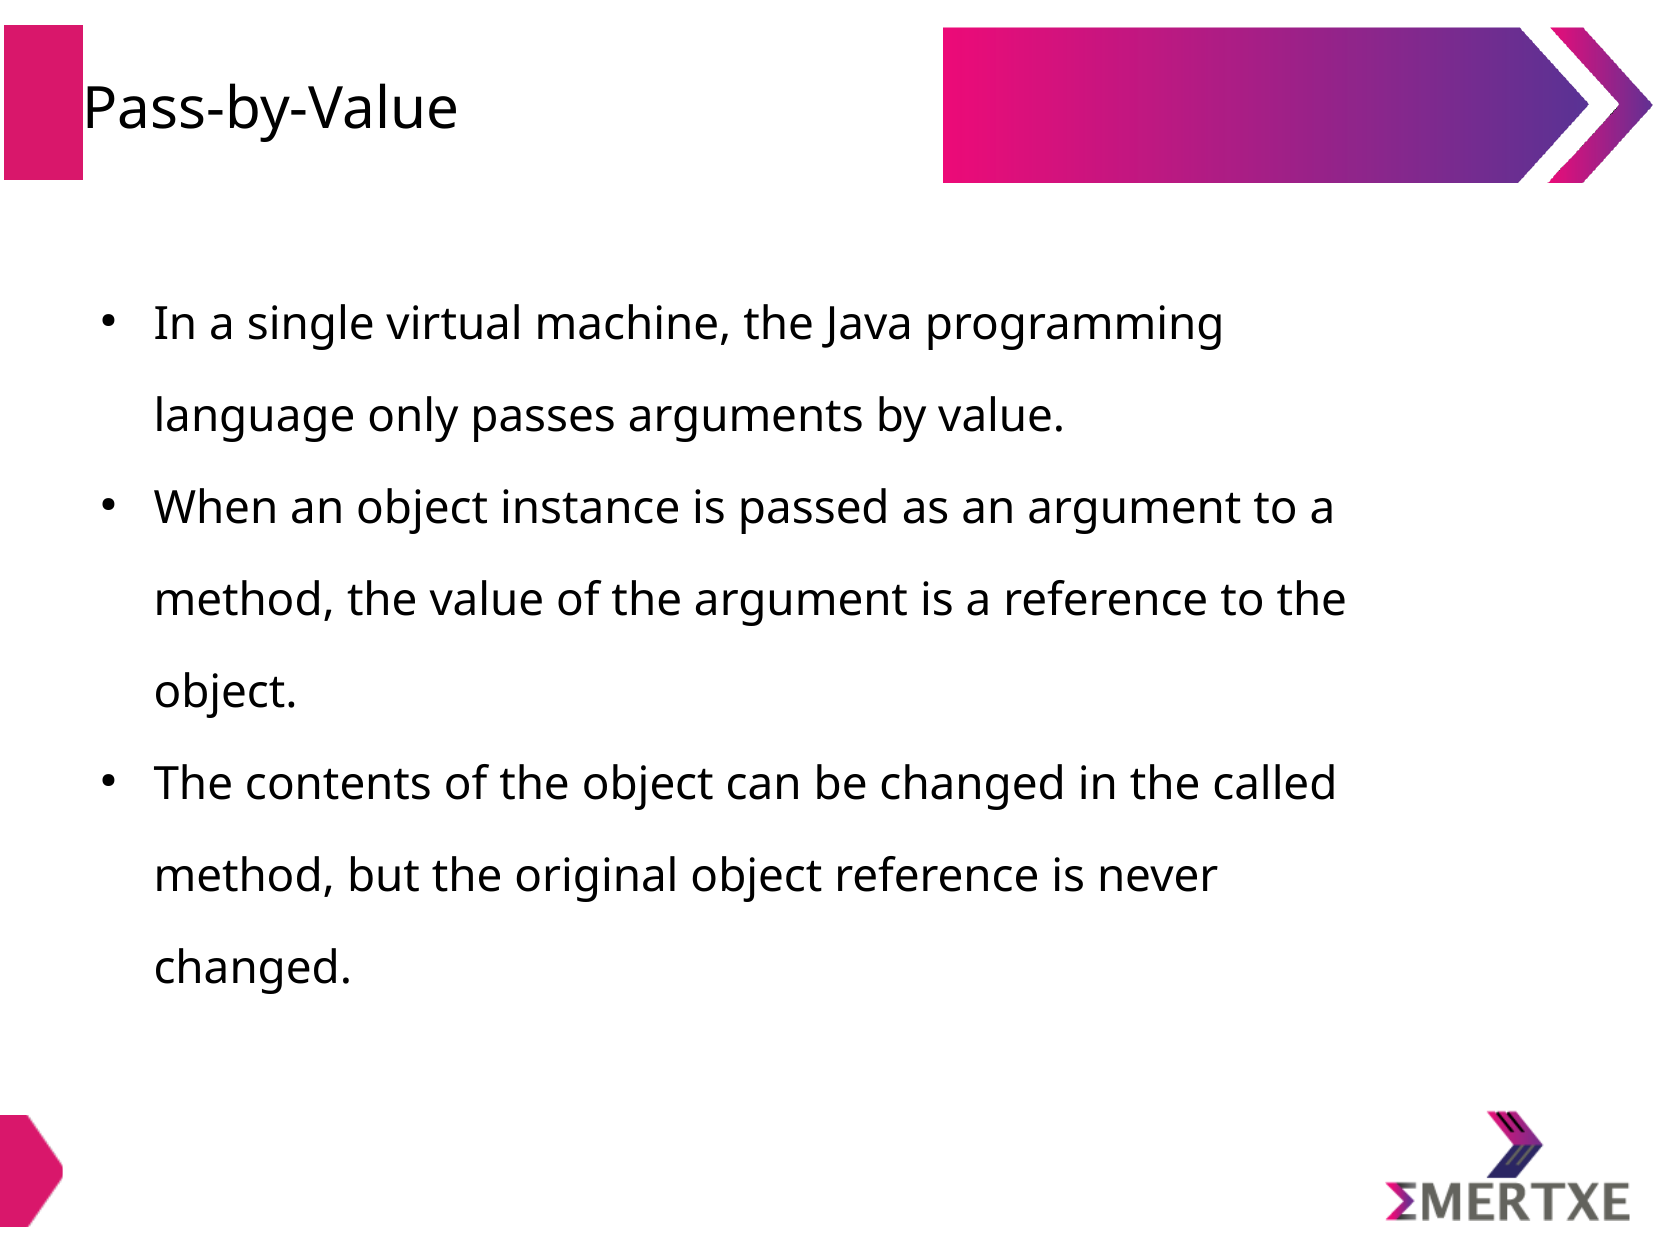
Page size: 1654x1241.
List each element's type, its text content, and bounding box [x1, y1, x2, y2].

picture [1385, 1107, 1631, 1221]
list In a single virtual machine, the Java programming language only passes arguments by value. When an object instance is passed as an argument to a method, the value of the argument is a reference to the object. The contents of the object can be changed in the called method, but the original object reference is never changed. [82, 290, 1571, 1010]
picture [1571, 27, 1653, 183]
title Pass-by-Value [82, 2, 1571, 210]
